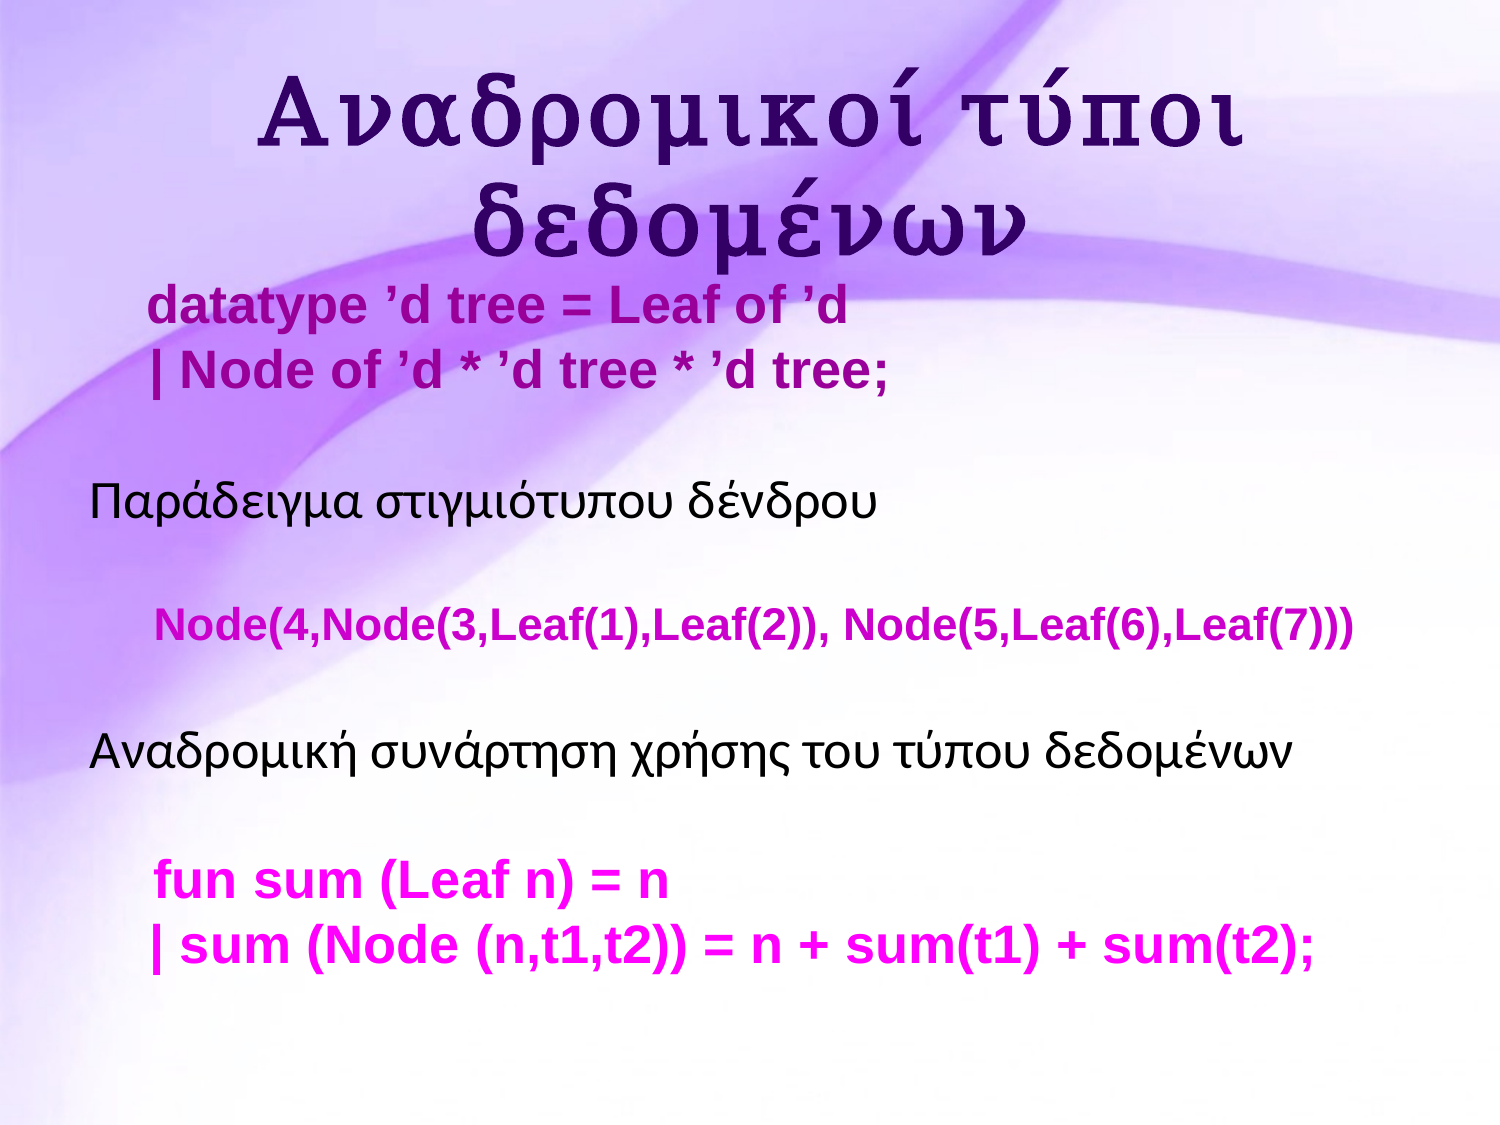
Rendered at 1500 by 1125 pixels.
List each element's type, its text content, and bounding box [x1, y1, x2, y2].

title Αναδρομικοί τύποι δεδομένων [75, 45, 1425, 233]
picture [0, 0, 1500, 1125]
list datatype ’d tree = Leaf of ’d | Node of ’d * ’d tree * ’d tree; Παράδειγμα στιγμιότυπου δένδρου Node(4,Node(3,Leaf(1),Leaf(2)), Node(5,Leaf(6),Leaf(7))) Αναδρομική συνάρτηση χρήσης του τύπου δεδομένων fun sum (Leaf n) = n | sum (Node (n,t1,t2)) = n + sum(t1) + sum(t2); [75, 262, 1425, 1005]
